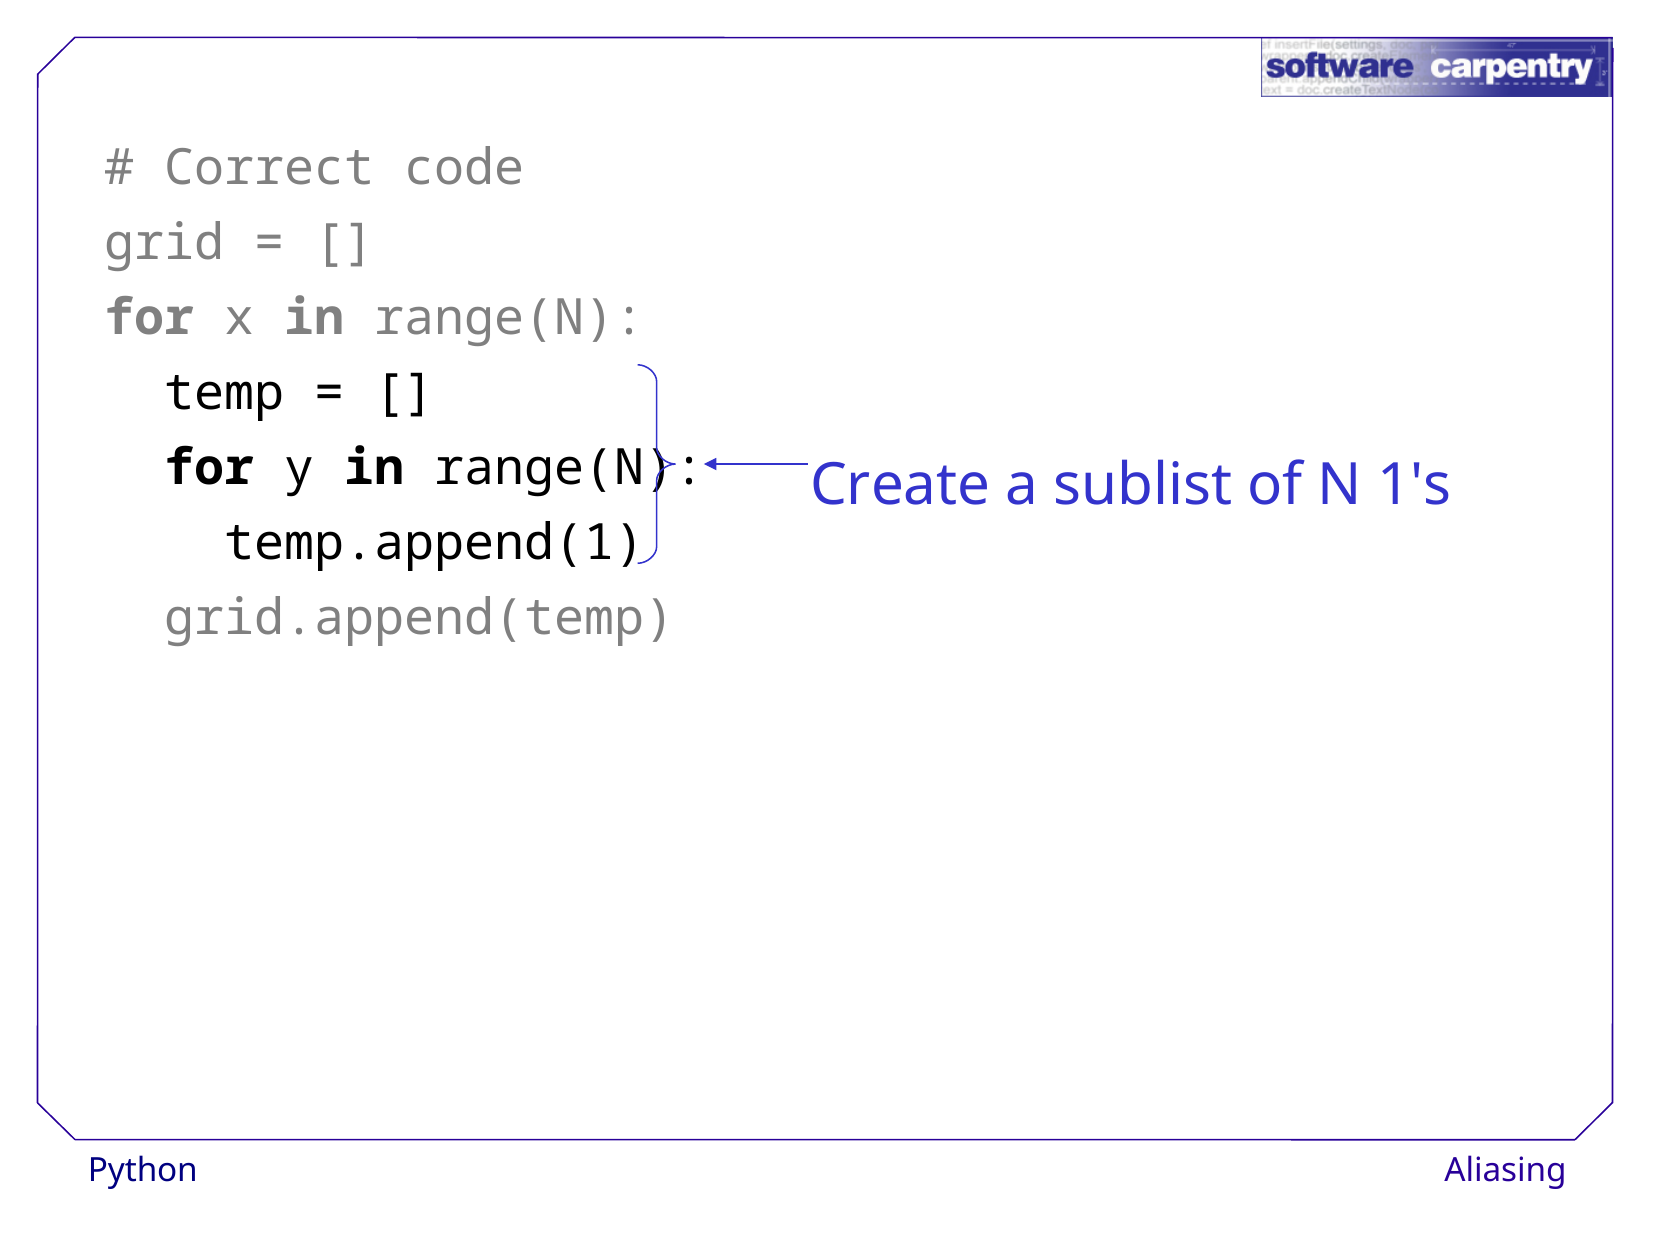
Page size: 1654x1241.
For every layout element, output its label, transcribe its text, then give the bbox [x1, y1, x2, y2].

text_box # Correct code grid = [] for x in range(N): temp = [] for y in range(N): temp.append(1) grid.append(temp) [89, 112, 1508, 1055]
text_box Create a sublist of N 1's [795, 403, 1467, 525]
picture [1261, 39, 1613, 97]
